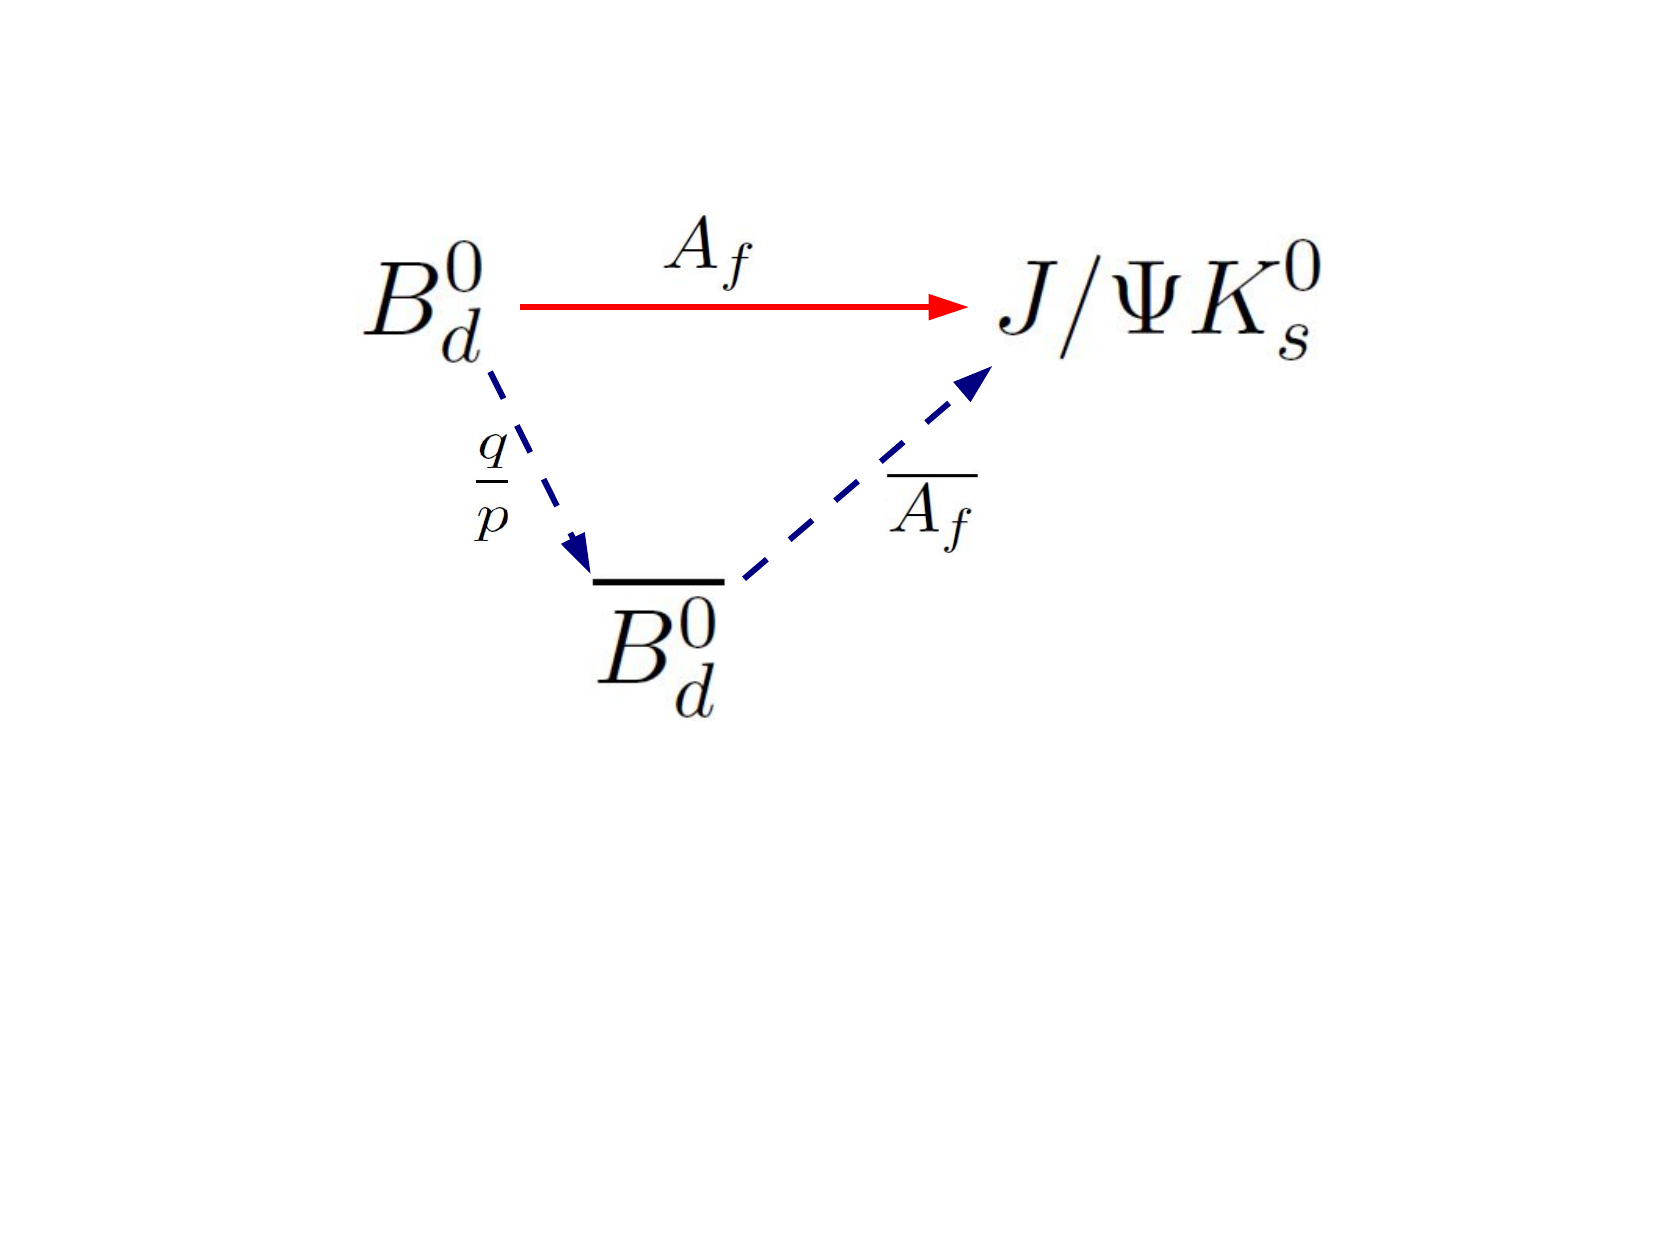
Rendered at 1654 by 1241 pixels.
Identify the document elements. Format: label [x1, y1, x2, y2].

picture [590, 573, 728, 721]
picture [661, 212, 756, 292]
picture [992, 233, 1322, 367]
picture [472, 425, 508, 544]
picture [885, 469, 981, 556]
picture [356, 236, 485, 366]
